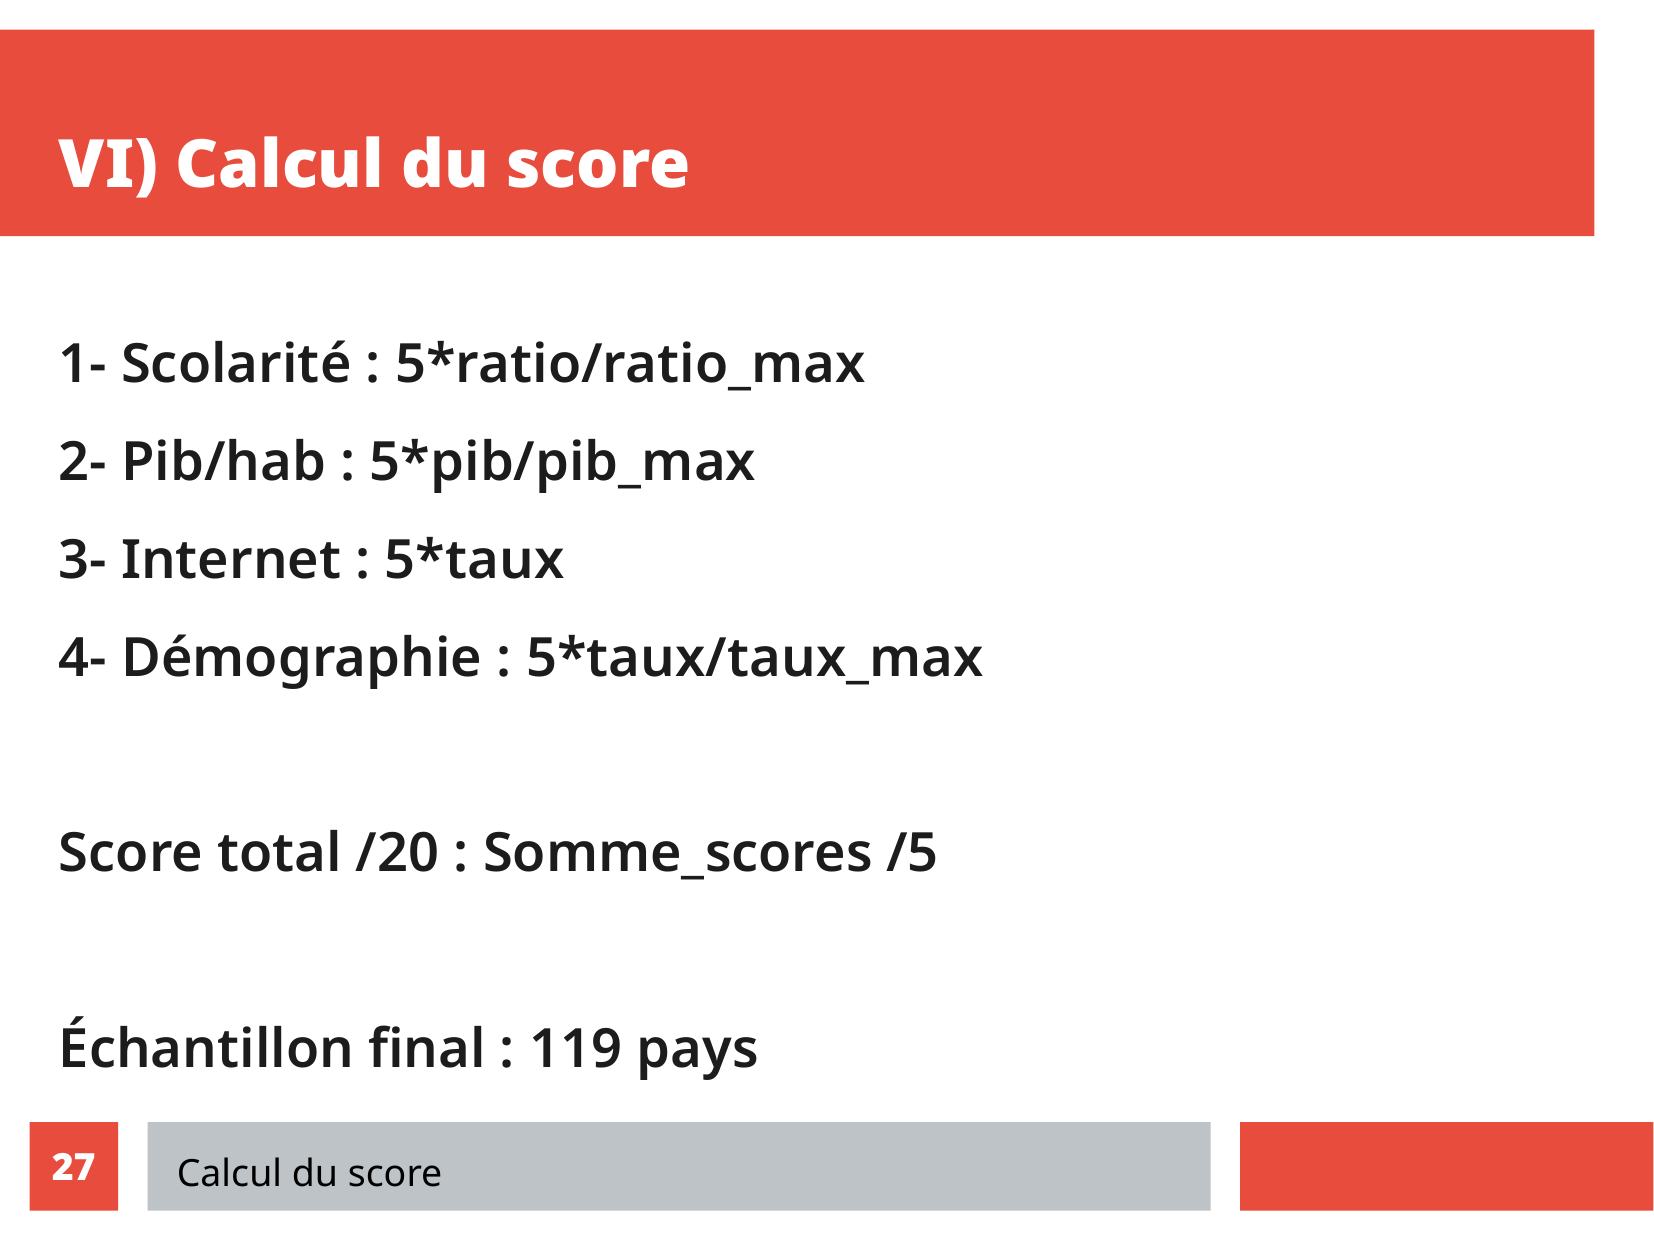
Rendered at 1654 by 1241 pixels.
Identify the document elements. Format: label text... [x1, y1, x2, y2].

title VI) Calcul du score [59, 59, 1595, 207]
text_box Calcul du score [162, 1138, 479, 1197]
list 1- Scolarité : 5*ratio/ratio_max 2- Pib/hab : 5*pib/pib_max 3- Internet : 5*taux 4- Démographie : 5*taux/taux_max Score total /20 : Somme_scores /5 Échantillon final : 119 pays [59, 324, 1565, 1093]
